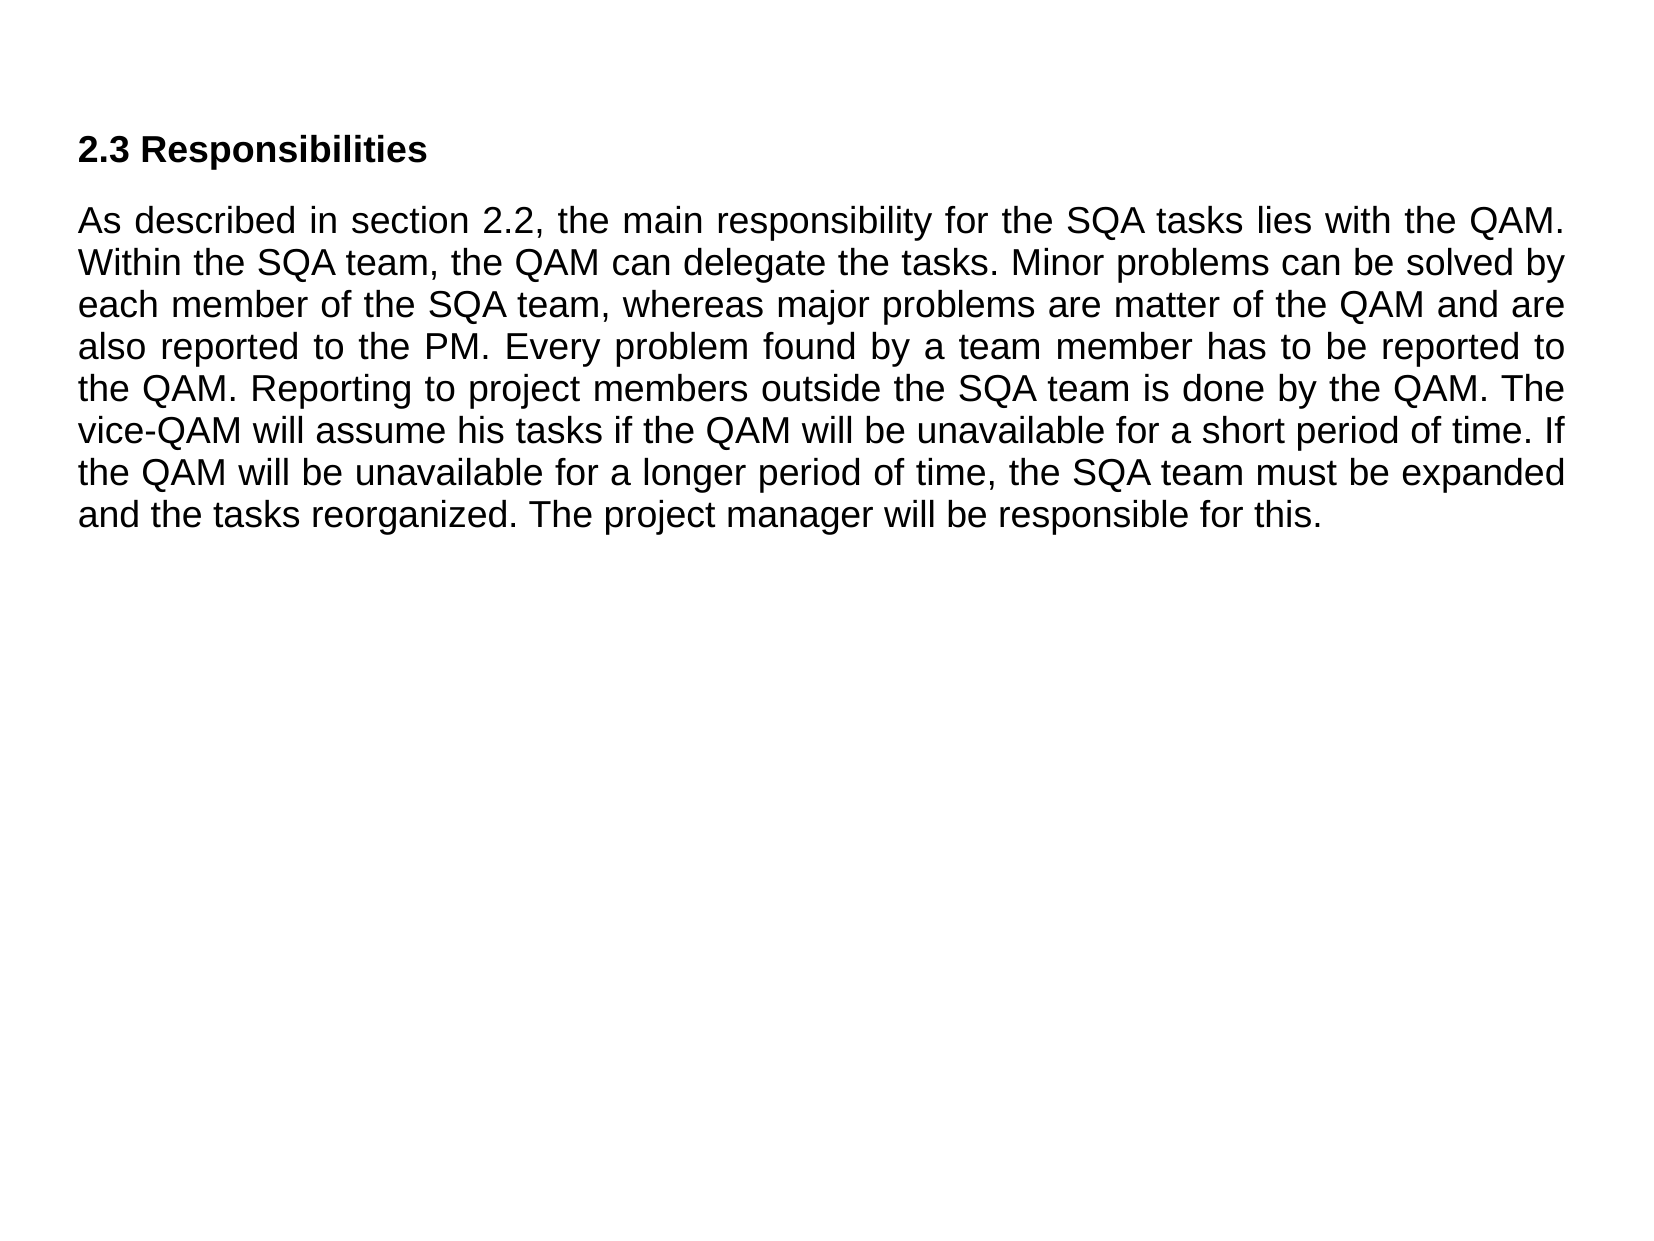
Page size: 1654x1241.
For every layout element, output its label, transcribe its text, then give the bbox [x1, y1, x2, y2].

text_box 2.3 Responsibilities As described in section 2.2, the main responsibility for the SQA tasks lies with the QAM. Within the SQA team, the QAM can delegate the tasks. Minor problems can be solved by each member of the SQA team, whereas major problems are matter of the QAM and are also reported to the PM. Every problem found by a team member has to be reported to the QAM. Reporting to project members outside the SQA team is done by the QAM. The vice-QAM will assume his tasks if the QAM will be unavailable for a short period of time. If the QAM will be unavailable for a longer period of time, the SQA team must be expanded and the tasks reorganized. The project manager will be responsible for this. [77, 0, 1566, 664]
